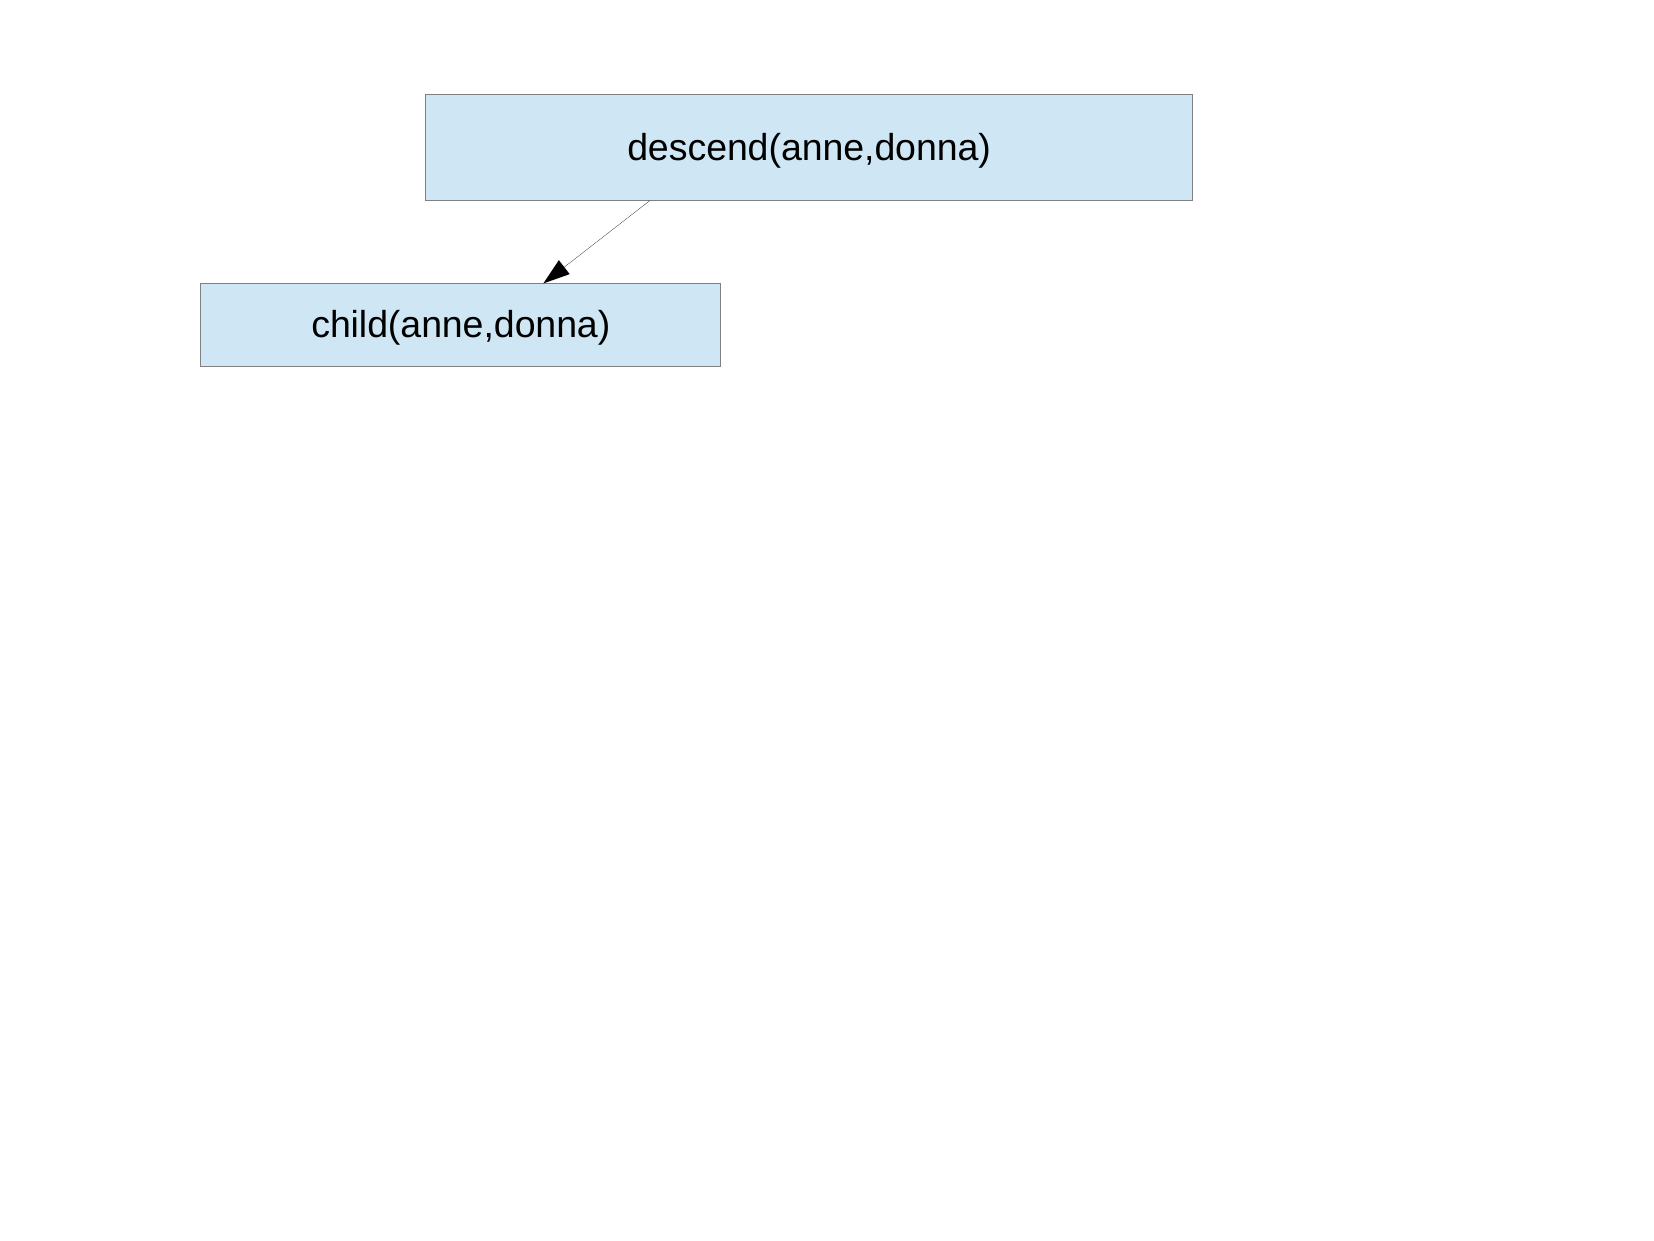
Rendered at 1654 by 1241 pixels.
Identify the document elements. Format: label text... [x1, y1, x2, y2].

text_box descend(anne,donna) [425, 94, 1193, 201]
text_box child(anne,donna) [200, 283, 721, 367]
